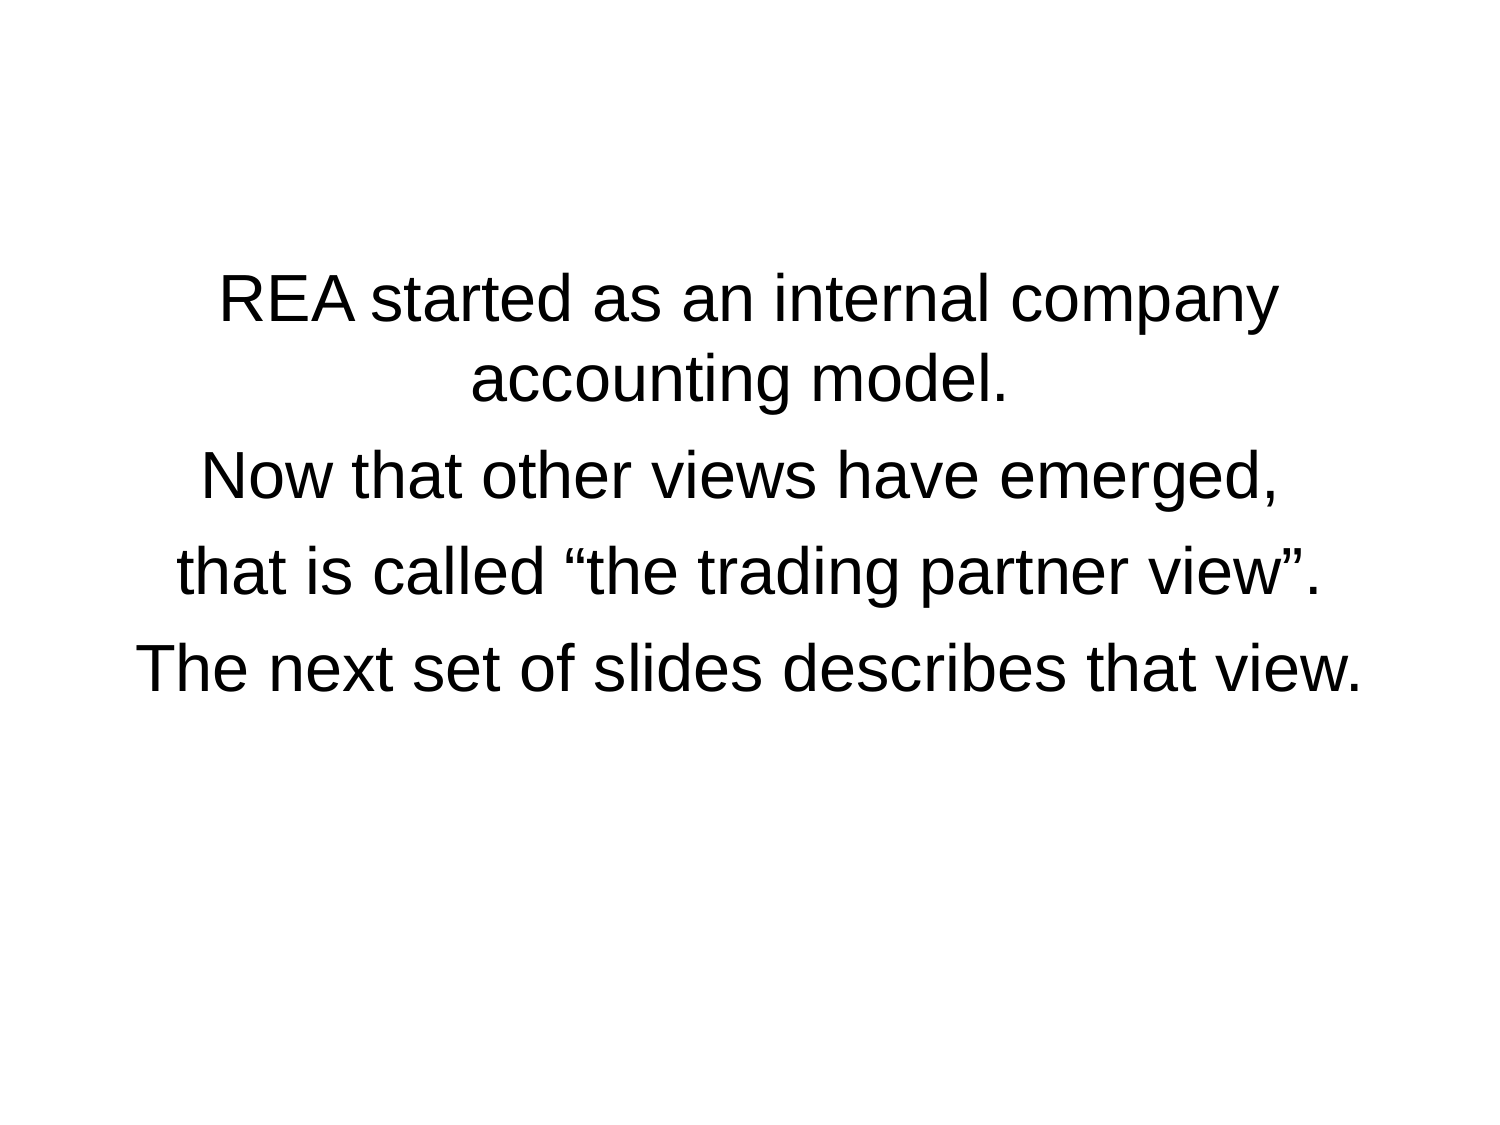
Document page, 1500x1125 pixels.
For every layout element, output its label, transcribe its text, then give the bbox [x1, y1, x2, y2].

subtitle REA started as an internal company accounting model. Now that other views have emerged, that is called “the trading partner view”. The next set of slides describes that view. [75, 45, 1426, 915]
